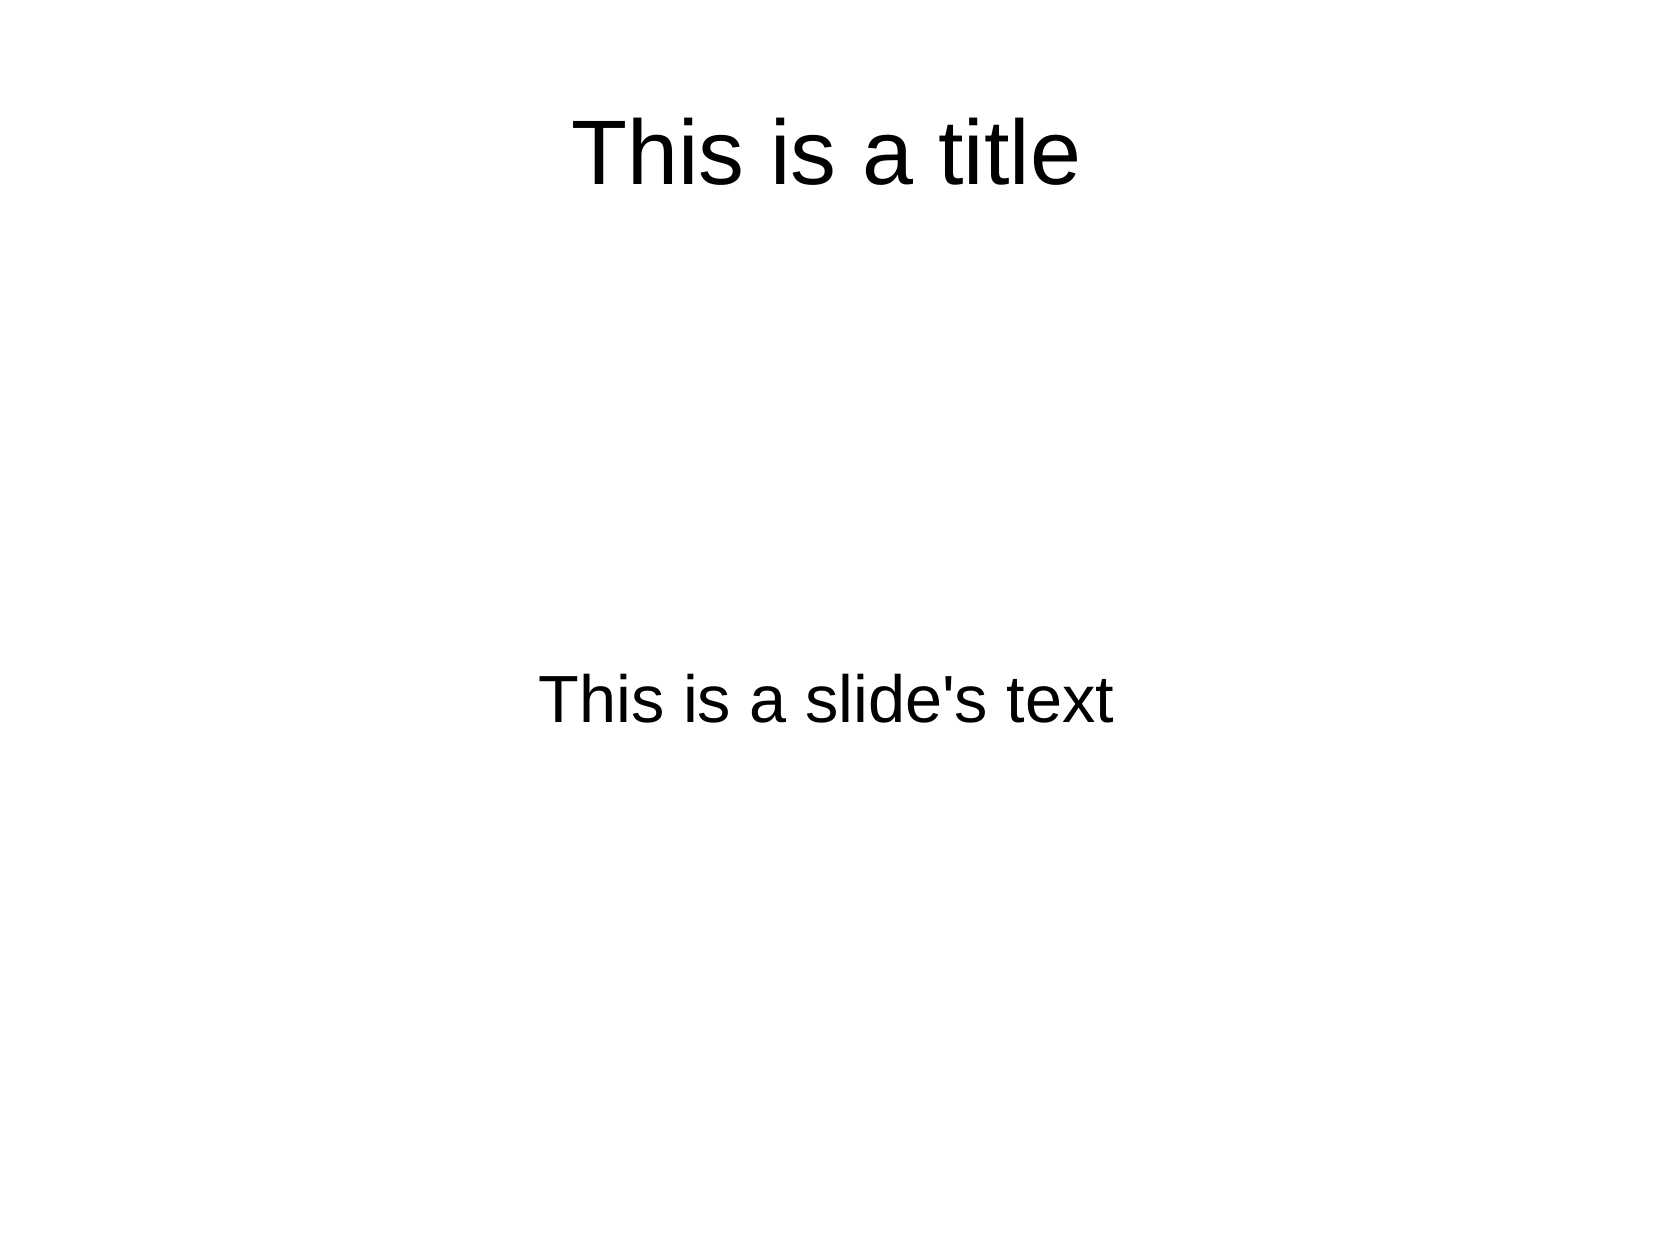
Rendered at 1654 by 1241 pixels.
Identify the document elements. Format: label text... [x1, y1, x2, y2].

title This is a title [82, 49, 1571, 257]
subtitle This is a slide's text [82, 290, 1571, 1109]
